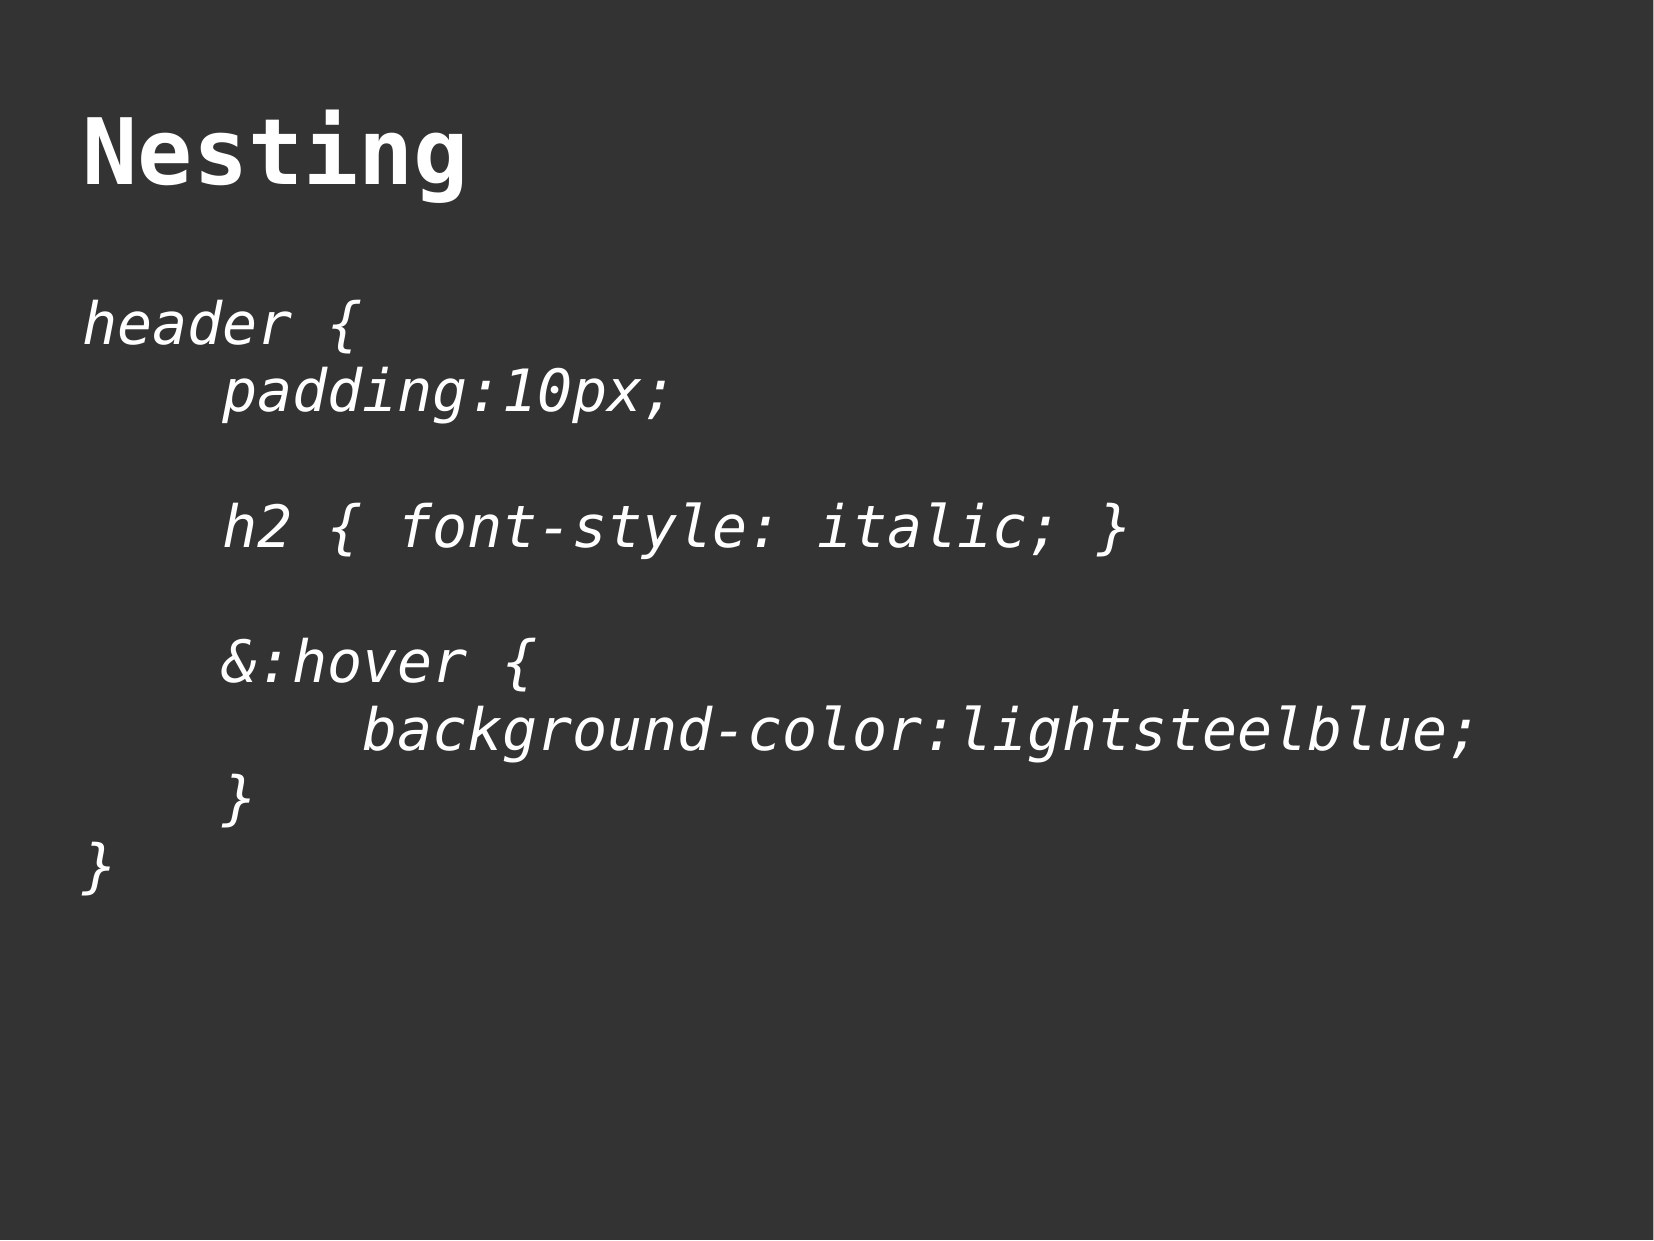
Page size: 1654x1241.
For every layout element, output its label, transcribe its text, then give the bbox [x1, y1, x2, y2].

list header { padding:10px; h2 { font-style: italic; } &:hover { background-color:lightsteelblue; } } [82, 290, 1571, 1182]
title Nesting [82, 49, 1571, 257]
